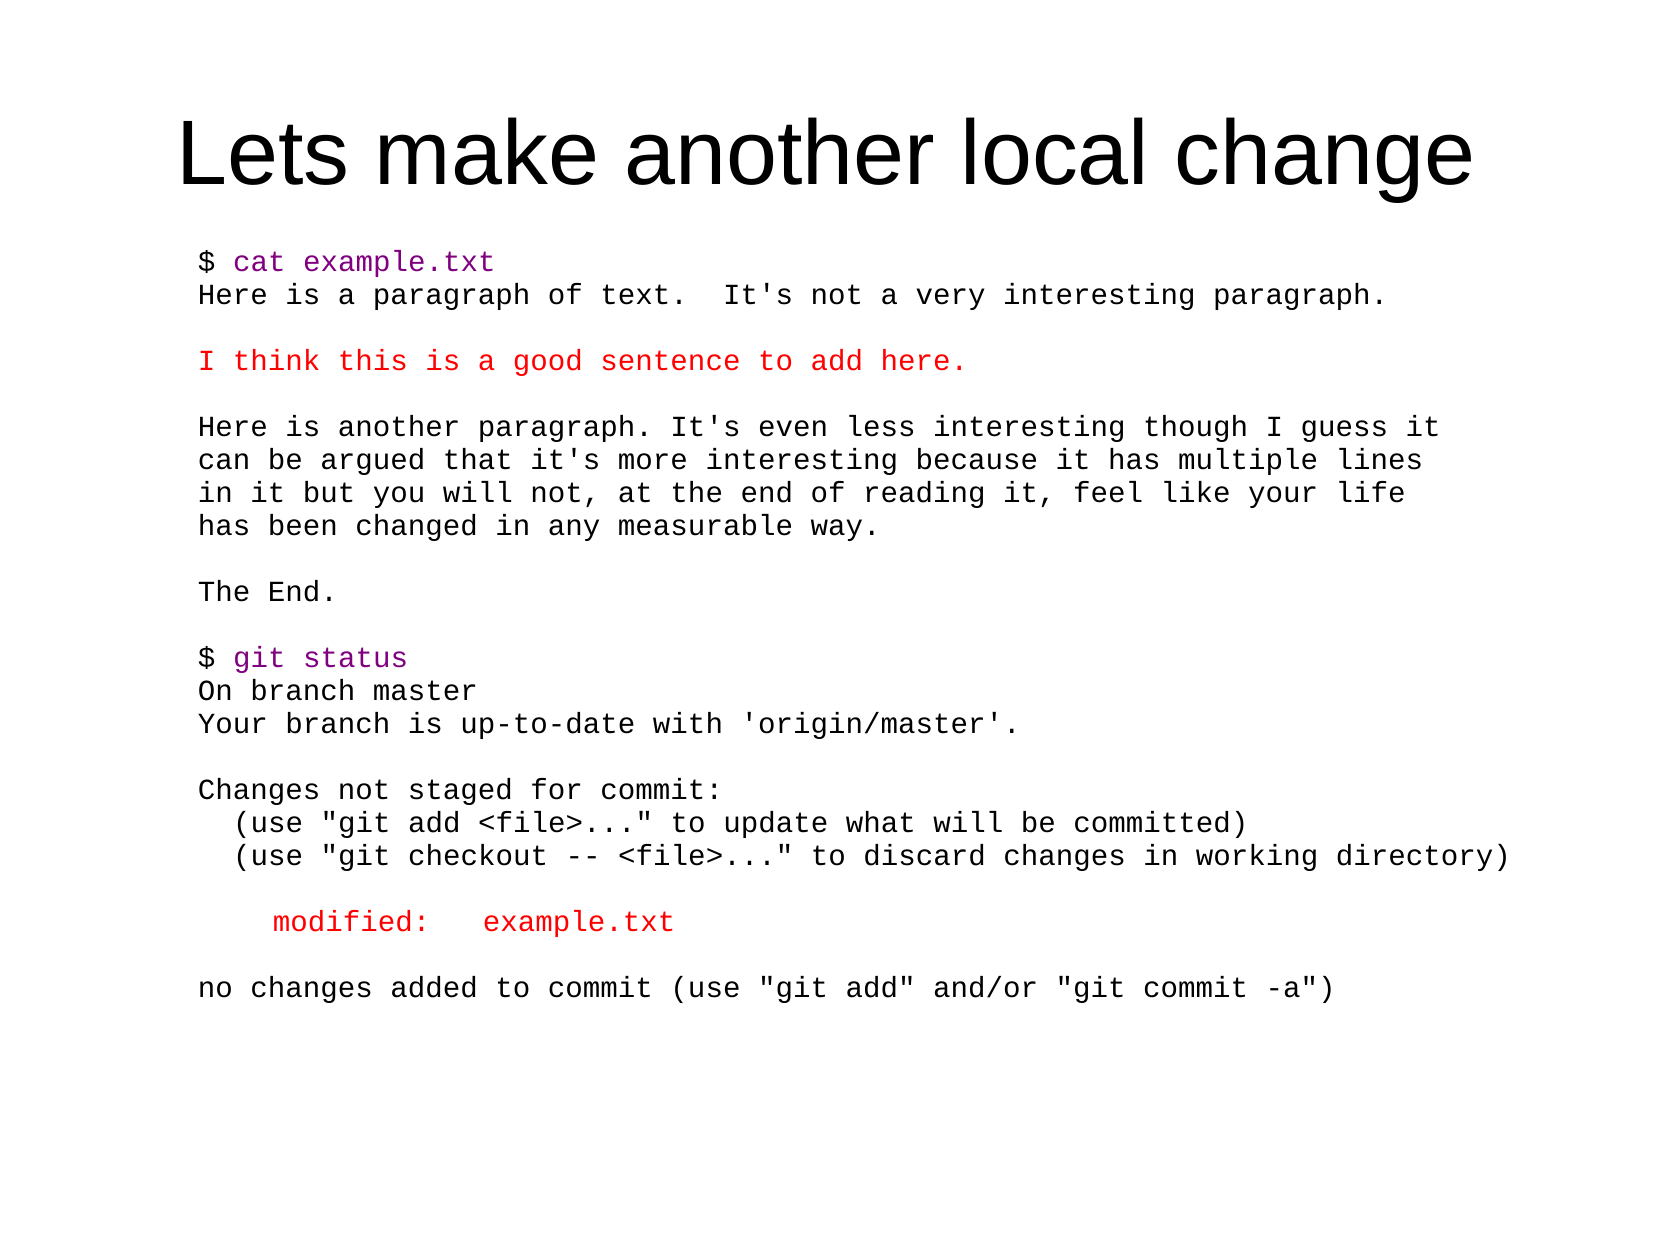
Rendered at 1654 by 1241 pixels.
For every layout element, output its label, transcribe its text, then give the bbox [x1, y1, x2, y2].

text_box $ cat example.txt Here is a paragraph of text. It's not a very interesting paragraph. I think this is a good sentence to add here. Here is another paragraph. It's even less interesting though I guess it can be argued that it's more interesting because it has multiple lines in it but you will not, at the end of reading it, feel like your life has been changed in any measurable way. The End. $ git status On branch master Your branch is up-to-date with 'origin/master'. Changes not staged for commit: (use "git add <file>..." to update what will be committed) (use "git checkout -- <file>..." to discard changes in working directory) modified: example.txt no changes added to commit (use "git add" and/or "git commit -a") [183, 240, 1561, 1186]
title Lets make another local change [82, 49, 1571, 257]
